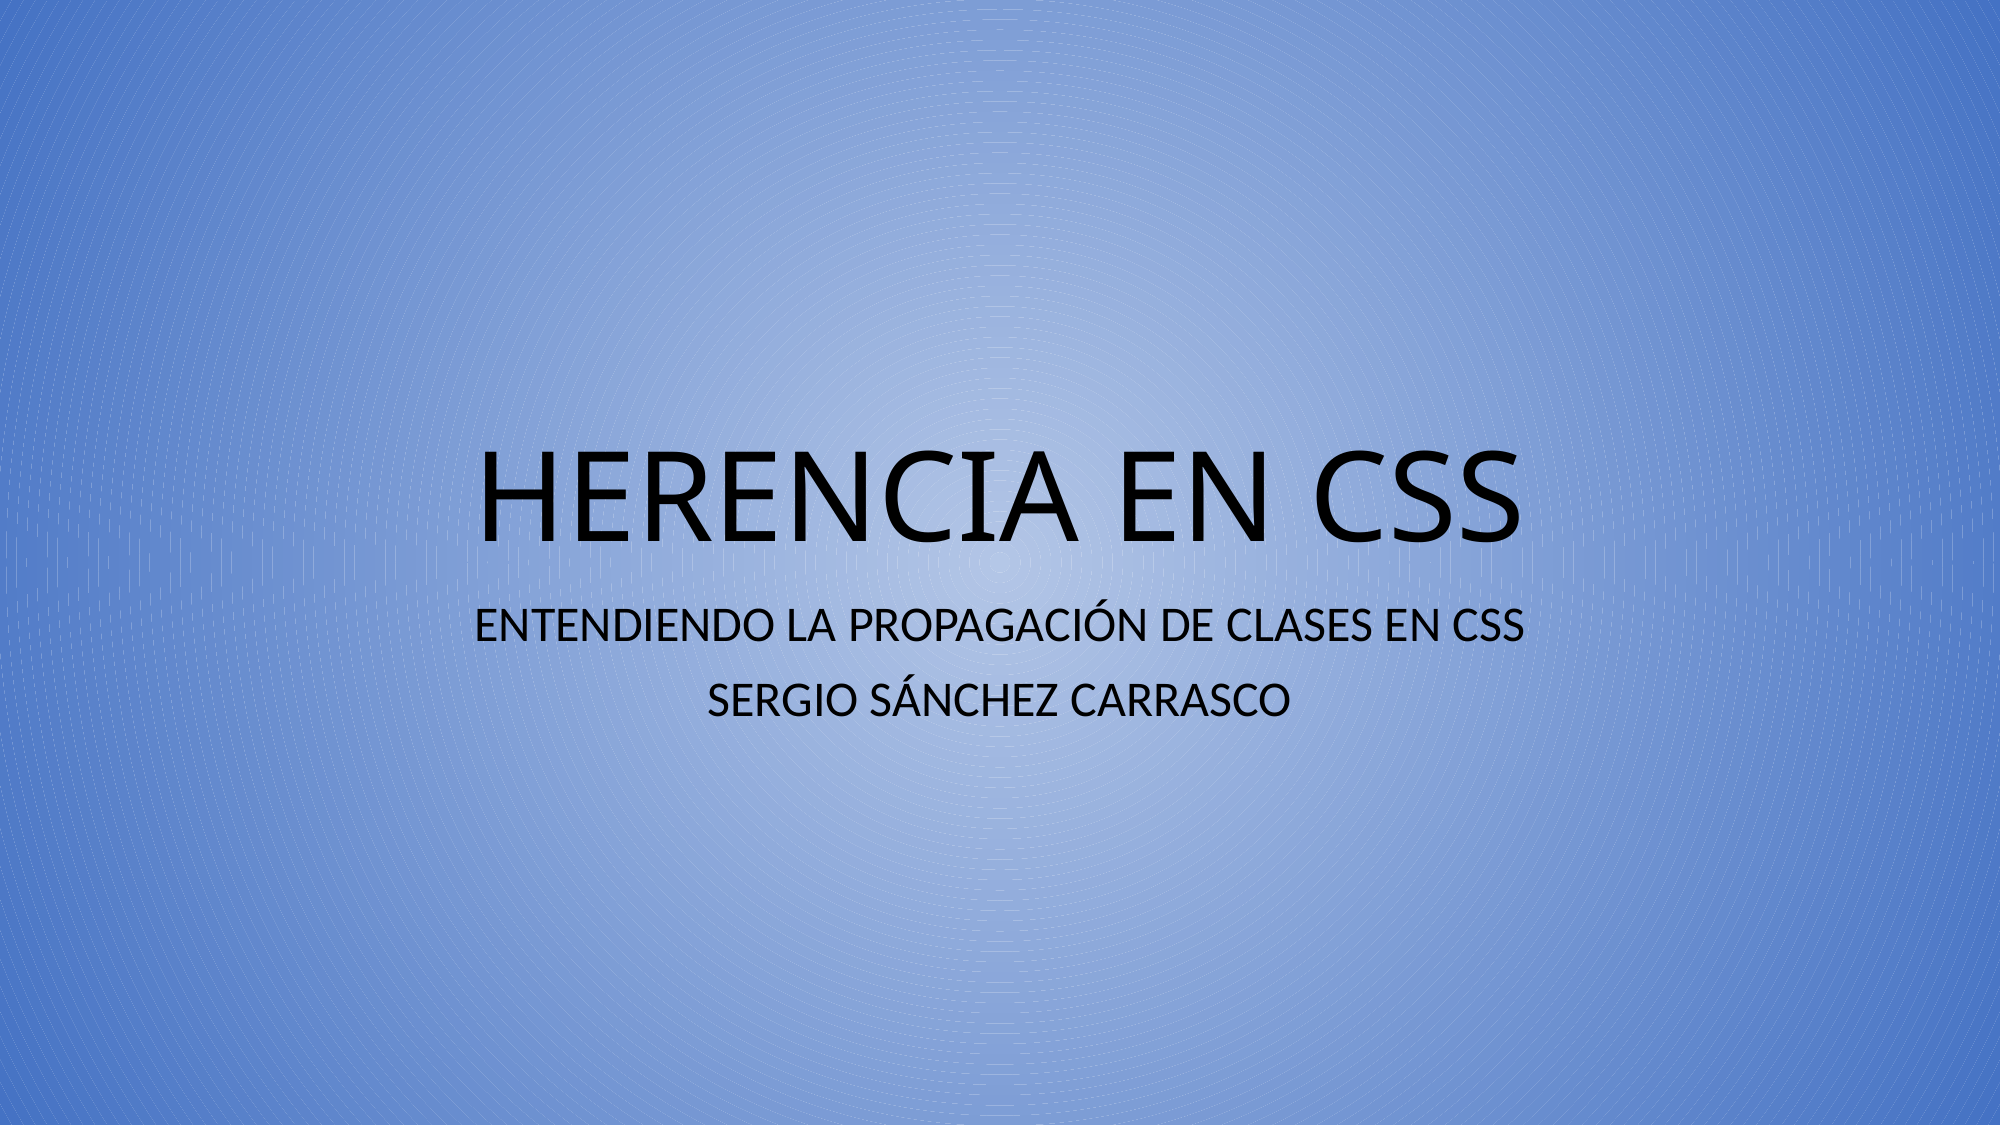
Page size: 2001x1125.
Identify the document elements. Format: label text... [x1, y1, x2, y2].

title HERENCIA EN CSS [249, 184, 1750, 576]
subtitle ENTENDIENDO LA PROPAGACIÓN DE CLASES EN CSS SERGIO SÁNCHEZ CARRASCO [249, 590, 1750, 863]
